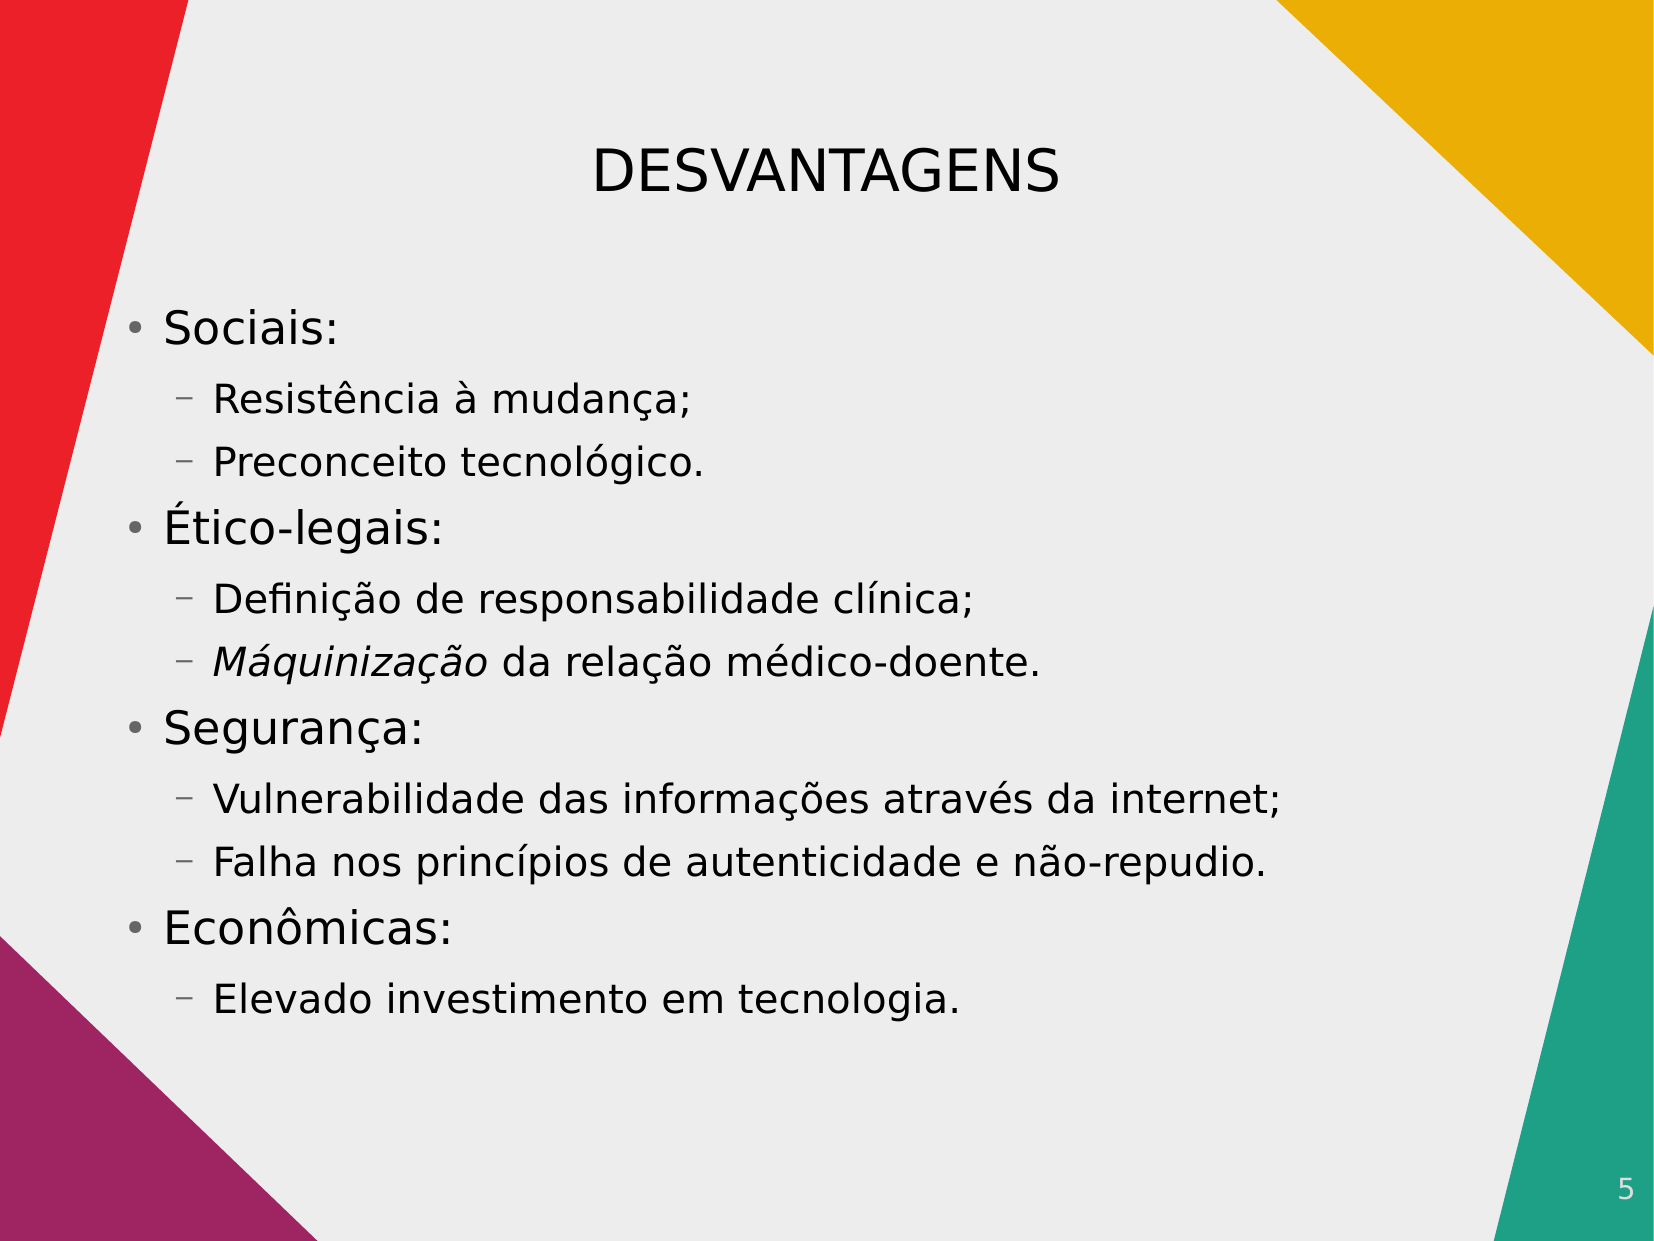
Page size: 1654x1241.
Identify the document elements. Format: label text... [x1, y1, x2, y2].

title DESVANTAGENS [114, 73, 1539, 271]
list Sociais: Resistência à mudança; Preconceito tecnológico. Ético-legais: Definição de responsabilidade clínica; Máquinização da relação médico-doente. Segurança: Vulnerabilidade das informações através da internet; Falha nos princípios de autenticidade e não-repudio. Econômicas: Elevado investimento em tecnologia. [114, 302, 1539, 1033]
